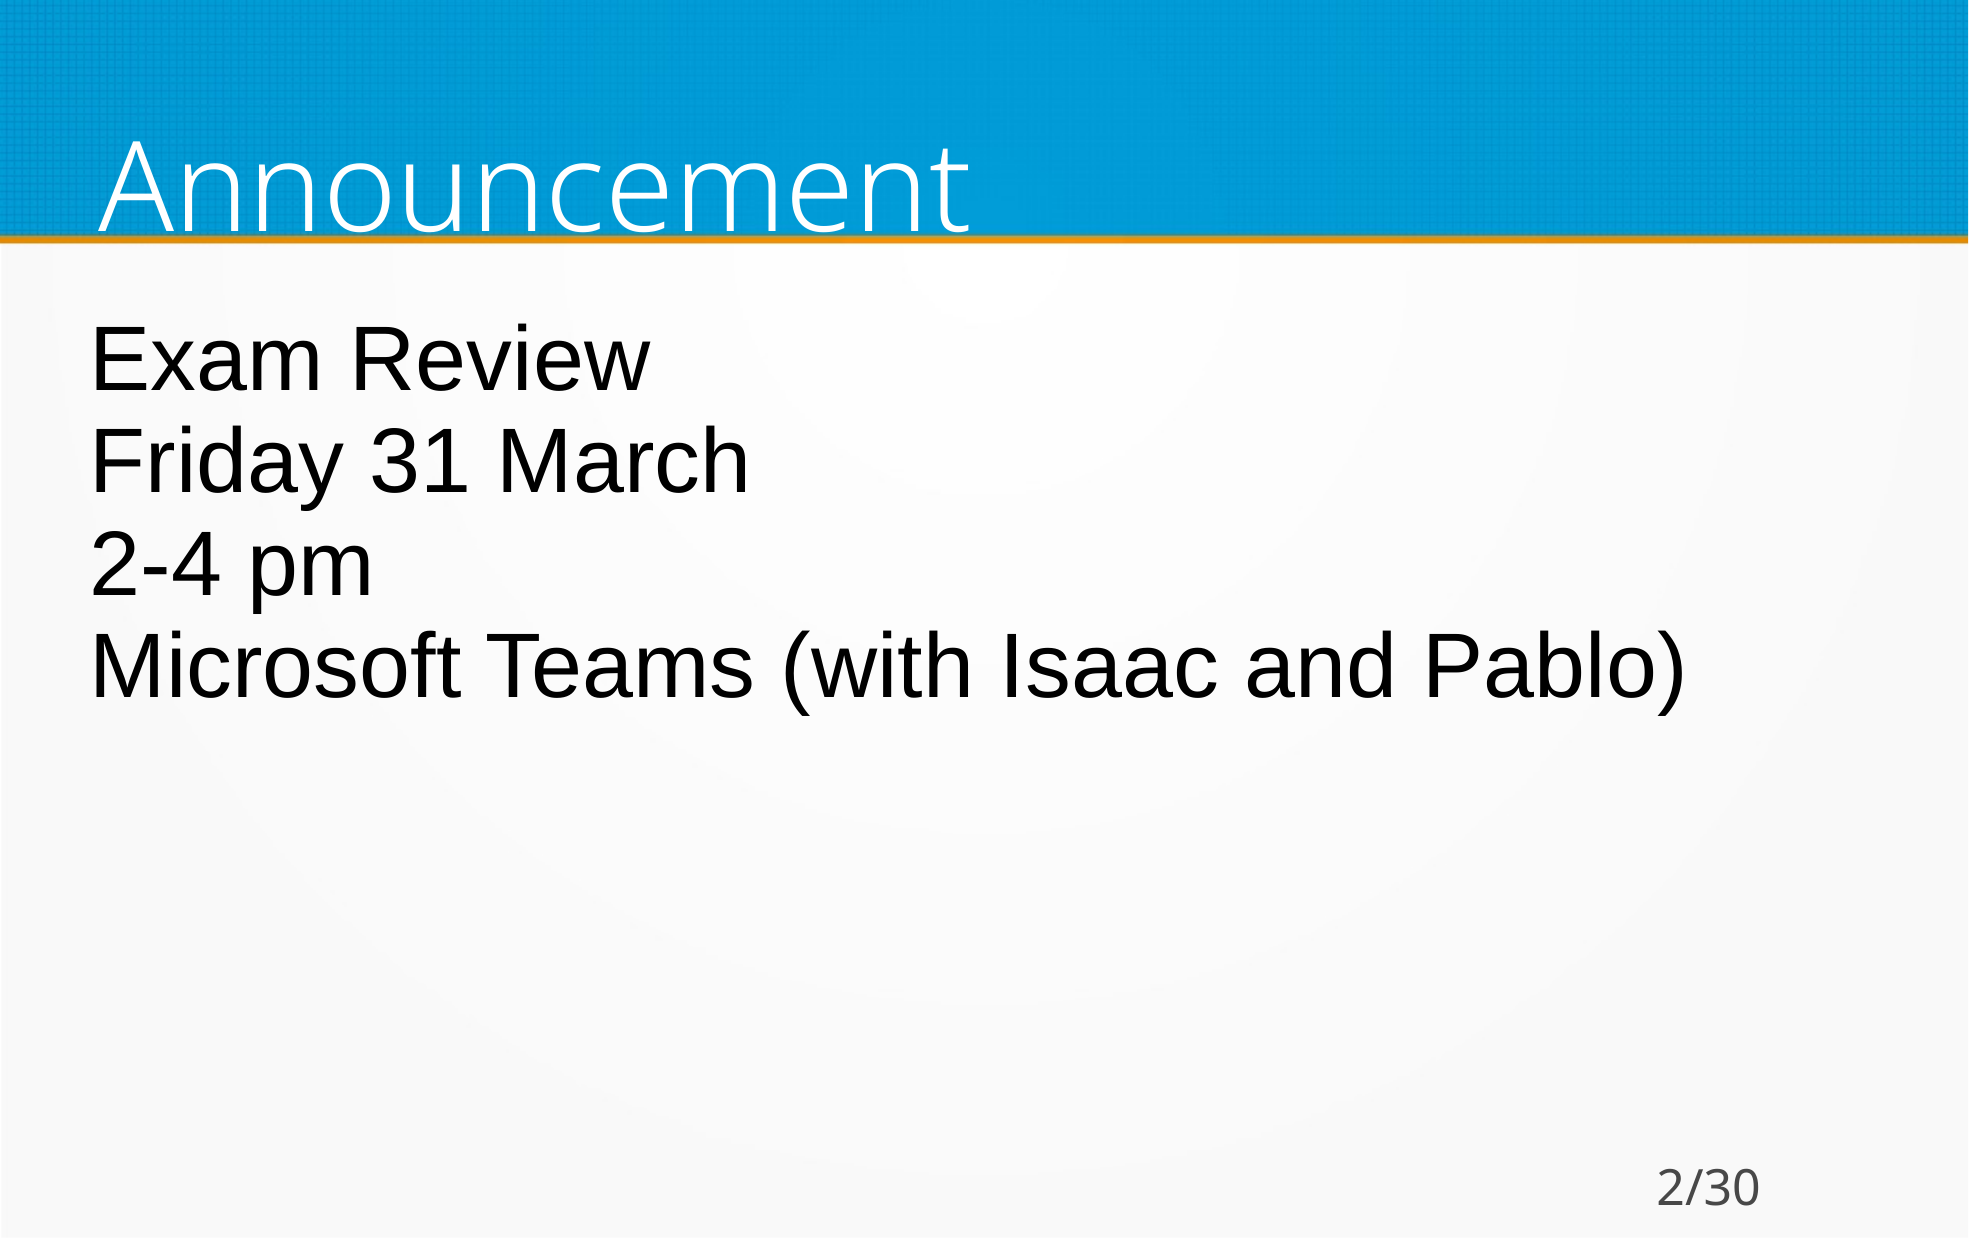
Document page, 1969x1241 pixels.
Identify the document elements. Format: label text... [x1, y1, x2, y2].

text_box Exam Review Friday 31 March 2-4 pm Microsoft Teams (with Isaac and Pablo) [75, 300, 1846, 725]
title Announcement [98, 49, 1870, 257]
picture [0, 233, 1969, 1241]
